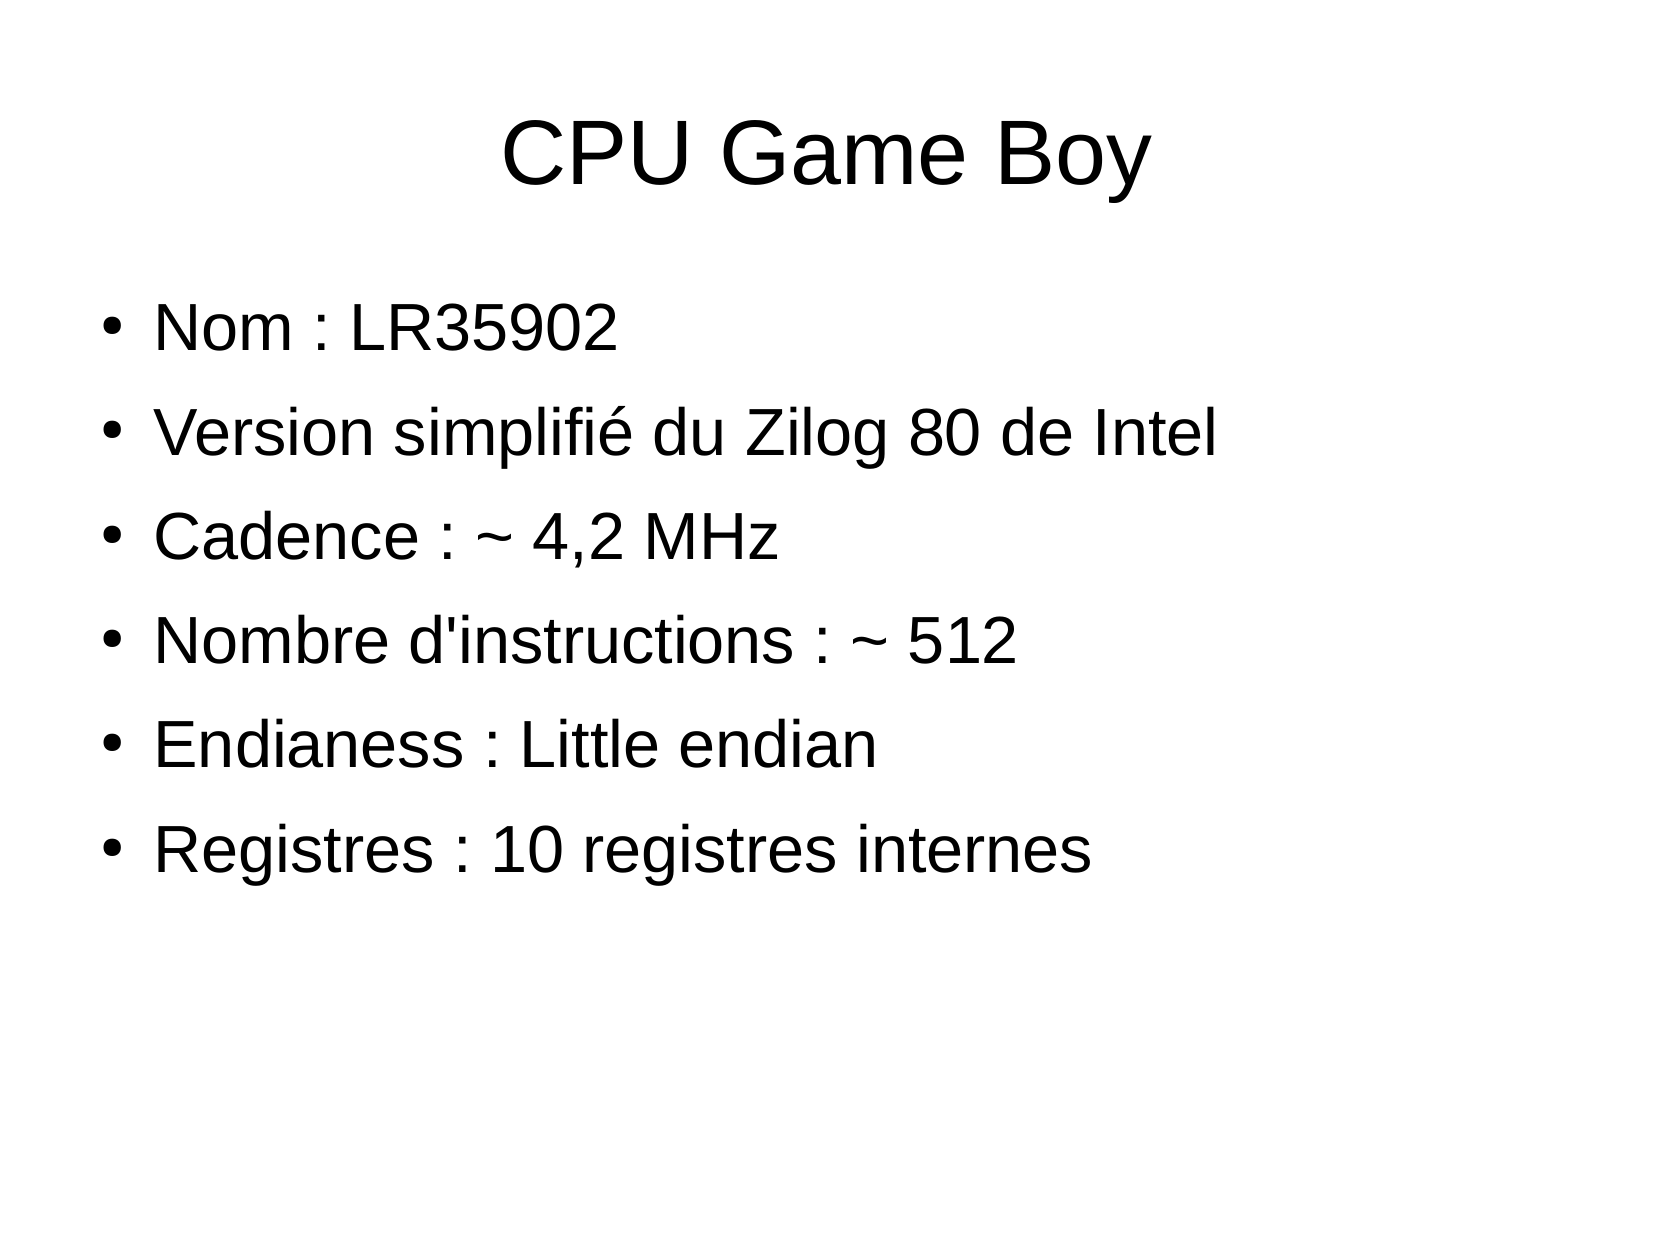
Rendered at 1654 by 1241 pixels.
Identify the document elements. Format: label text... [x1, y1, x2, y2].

title CPU Game Boy [82, 49, 1571, 257]
list Nom : LR35902 Version simplifié du Zilog 80 de Intel Cadence : ~ 4,2 MHz Nombre d'instructions : ~ 512 Endianess : Little endian Registres : 10 registres internes [82, 290, 1538, 1010]
